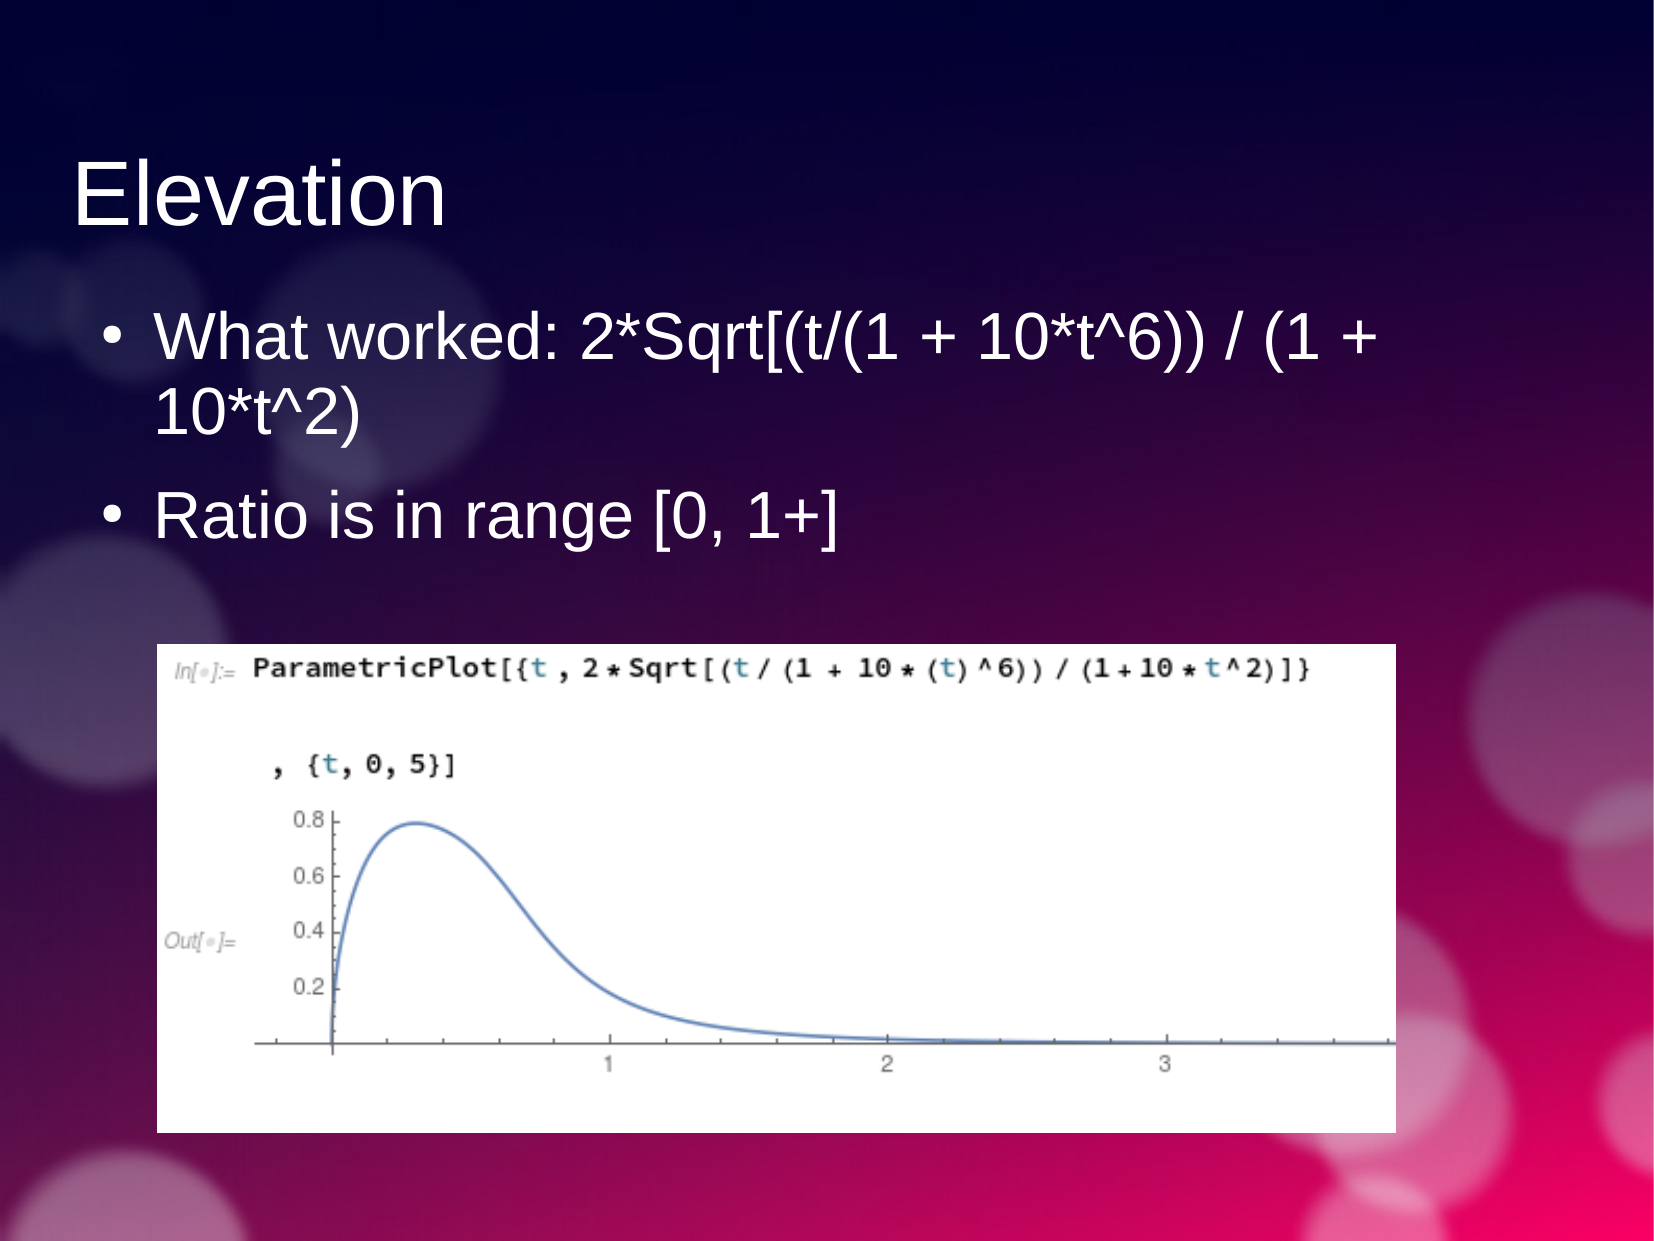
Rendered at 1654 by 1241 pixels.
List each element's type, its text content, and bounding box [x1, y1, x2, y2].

picture [0, 0, 1654, 1241]
list What worked: 2*Sqrt[(t/(1 + 10*t^6)) / (1 + 10*t^2) Ratio is in range [0, 1+] [82, 195, 1571, 938]
title Elevation [71, 90, 1561, 298]
